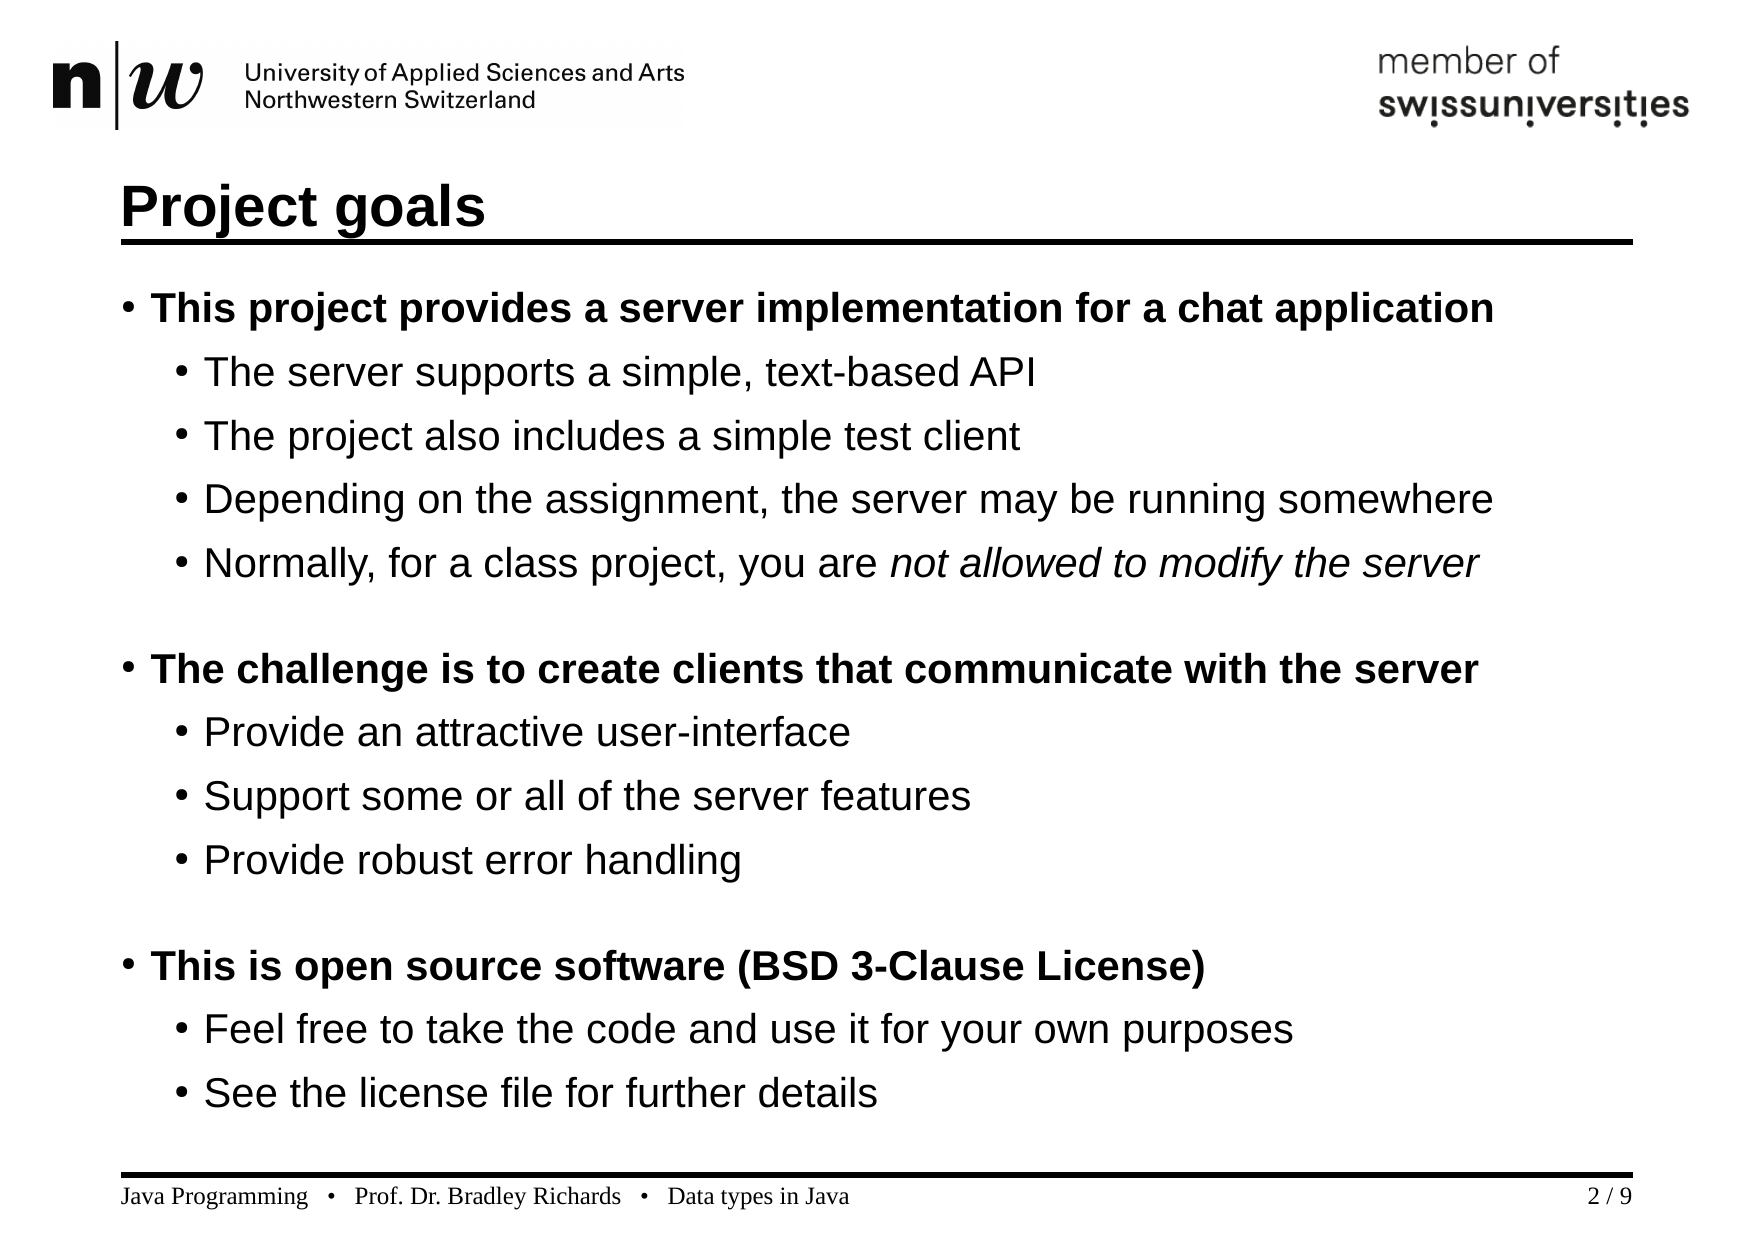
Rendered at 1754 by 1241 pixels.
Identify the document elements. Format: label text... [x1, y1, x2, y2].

picture [53, 41, 684, 130]
title Project goals [120, 173, 1633, 239]
picture [1376, 41, 1692, 130]
list This project provides a server implementation for a chat application The server supports a simple, text-based API The project also includes a simple test client Depending on the assignment, the server may be running somewhere Normally, for a class project, you are not allowed to modify the server The challenge is to create clients that communicate with the server Provide an attractive user-interface Support some or all of the server features Provide robust error handling This is open source software (BSD 3-Clause License) Feel free to take the code and use it for your own purposes See the license file for further details [121, 277, 1633, 1152]
